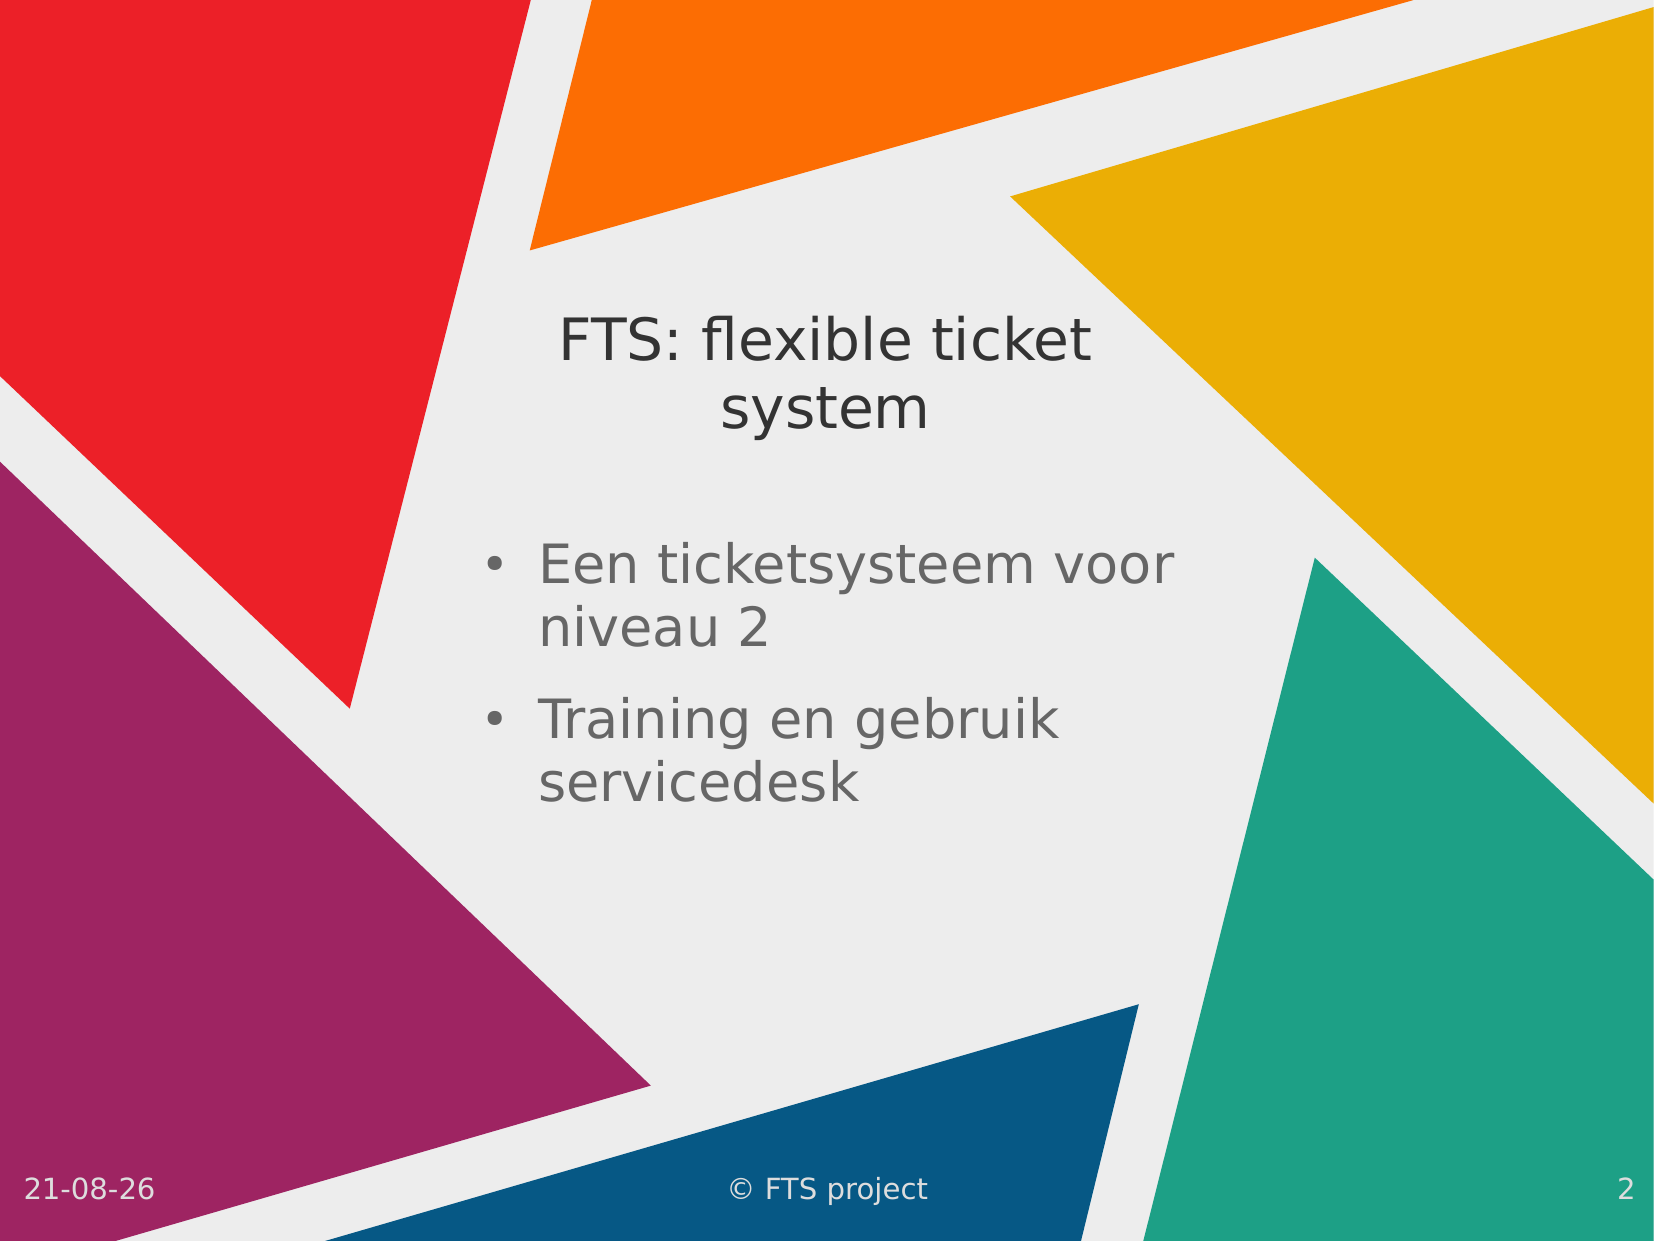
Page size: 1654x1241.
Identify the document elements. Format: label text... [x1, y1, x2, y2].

list Een ticketsysteem voor niveau 2 Training en gebruik servicedesk [467, 532, 1191, 823]
title FTS: flexible ticket system [467, 270, 1185, 478]
